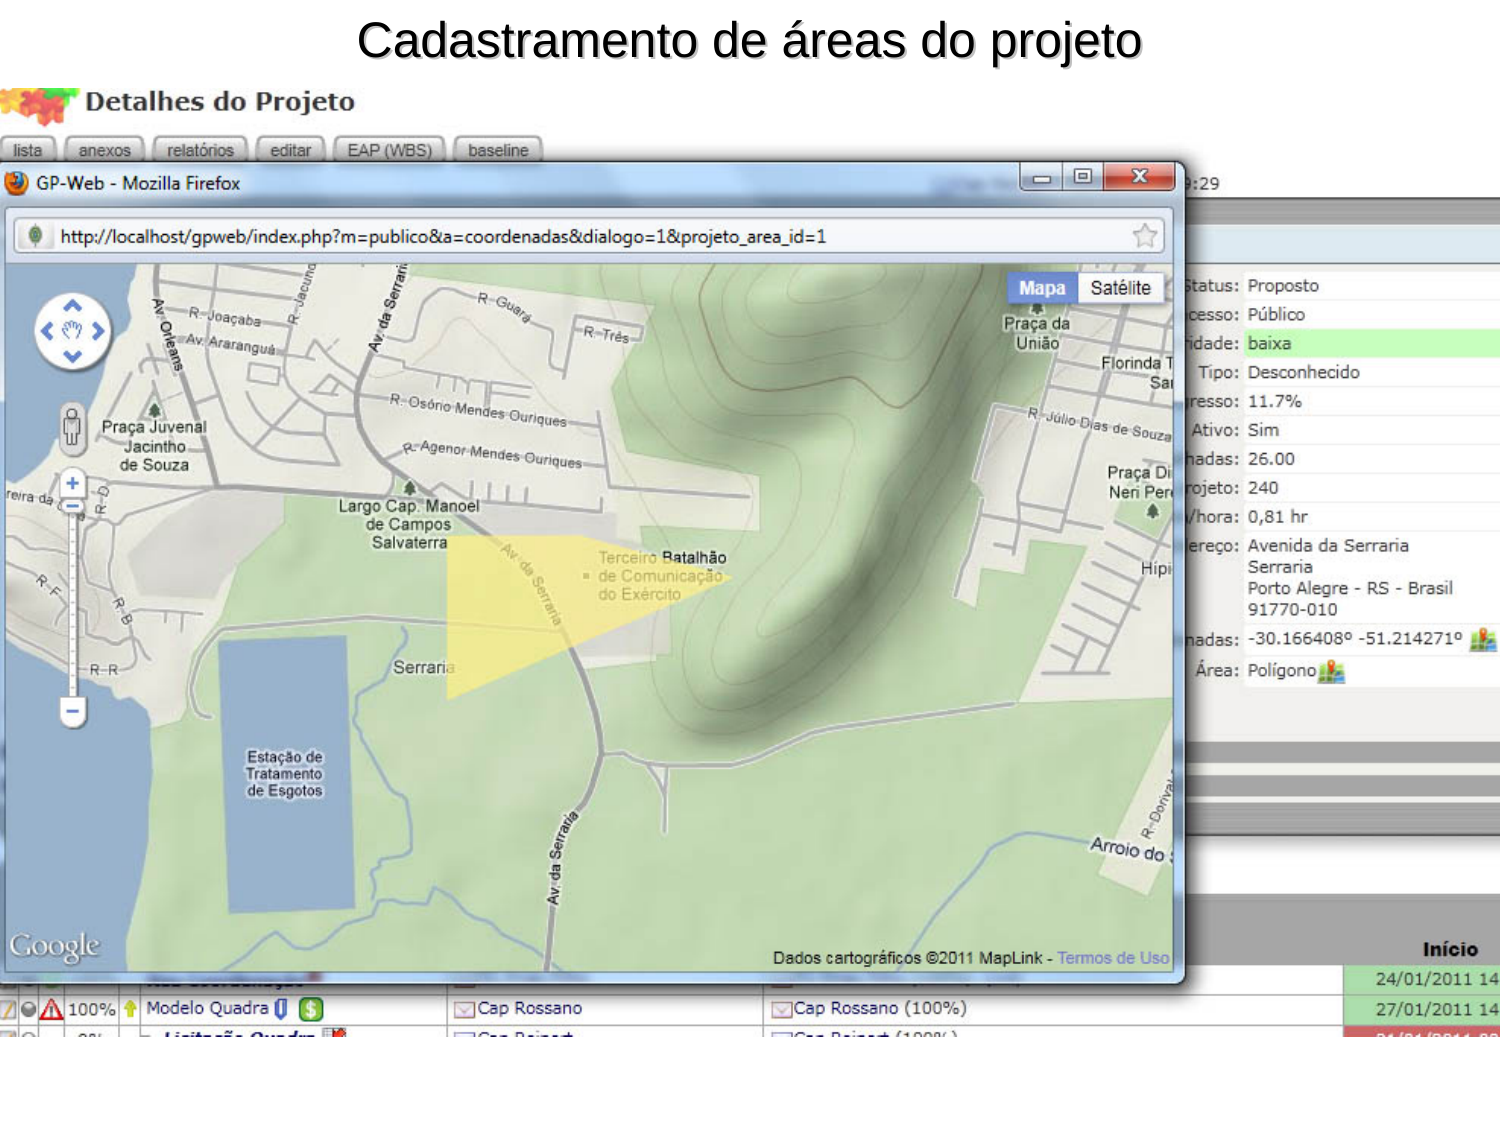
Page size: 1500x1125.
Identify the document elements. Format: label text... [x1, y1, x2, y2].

text_box Cadastramento de áreas do projeto [0, 0, 1500, 76]
picture [0, 88, 1500, 1037]
